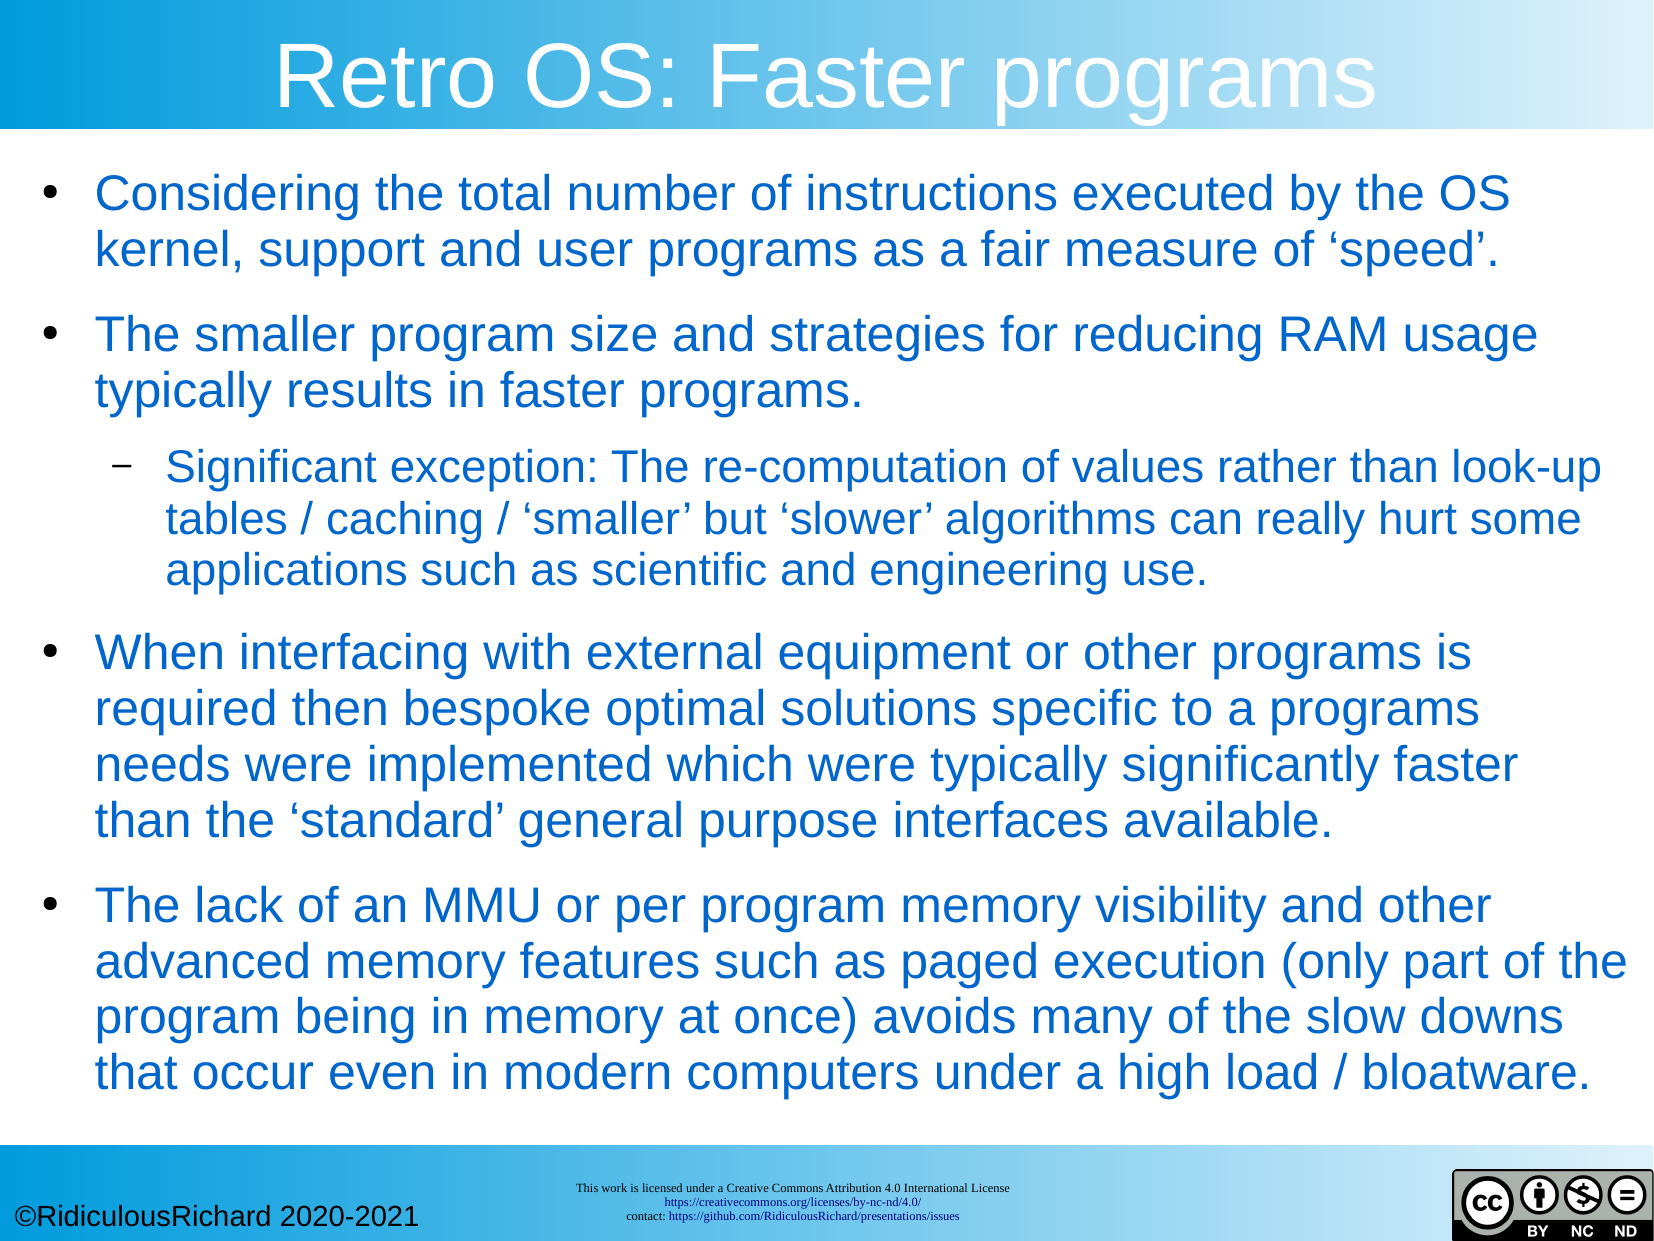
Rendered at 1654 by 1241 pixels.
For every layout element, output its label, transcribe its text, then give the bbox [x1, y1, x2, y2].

list Considering the total number of instructions executed by the OS kernel, support and user programs as a fair measure of ‘speed’. The smaller program size and strategies for reducing RAM usage typically results in faster programs. Significant exception: The re-computation of values rather than look-up tables / caching / ‘smaller’ but ‘slower’ algorithms can really hurt some applications such as scientific and engineering use. When interfacing with external equipment or other programs is required then bespoke optimal solutions specific to a programs needs were implemented which were typically significantly faster than the ‘standard’ general purpose interfaces available. The lack of an MMU or per program memory visibility and other advanced memory features such as paged execution (only part of the program being in memory at once) avoids many of the slow downs that occur even in modern computers under a high load / bloatware. [23, 165, 1630, 1123]
title Retro OS: Faster programs [47, 0, 1607, 165]
picture [1452, 1169, 1654, 1241]
picture [138, 1146, 142, 1241]
